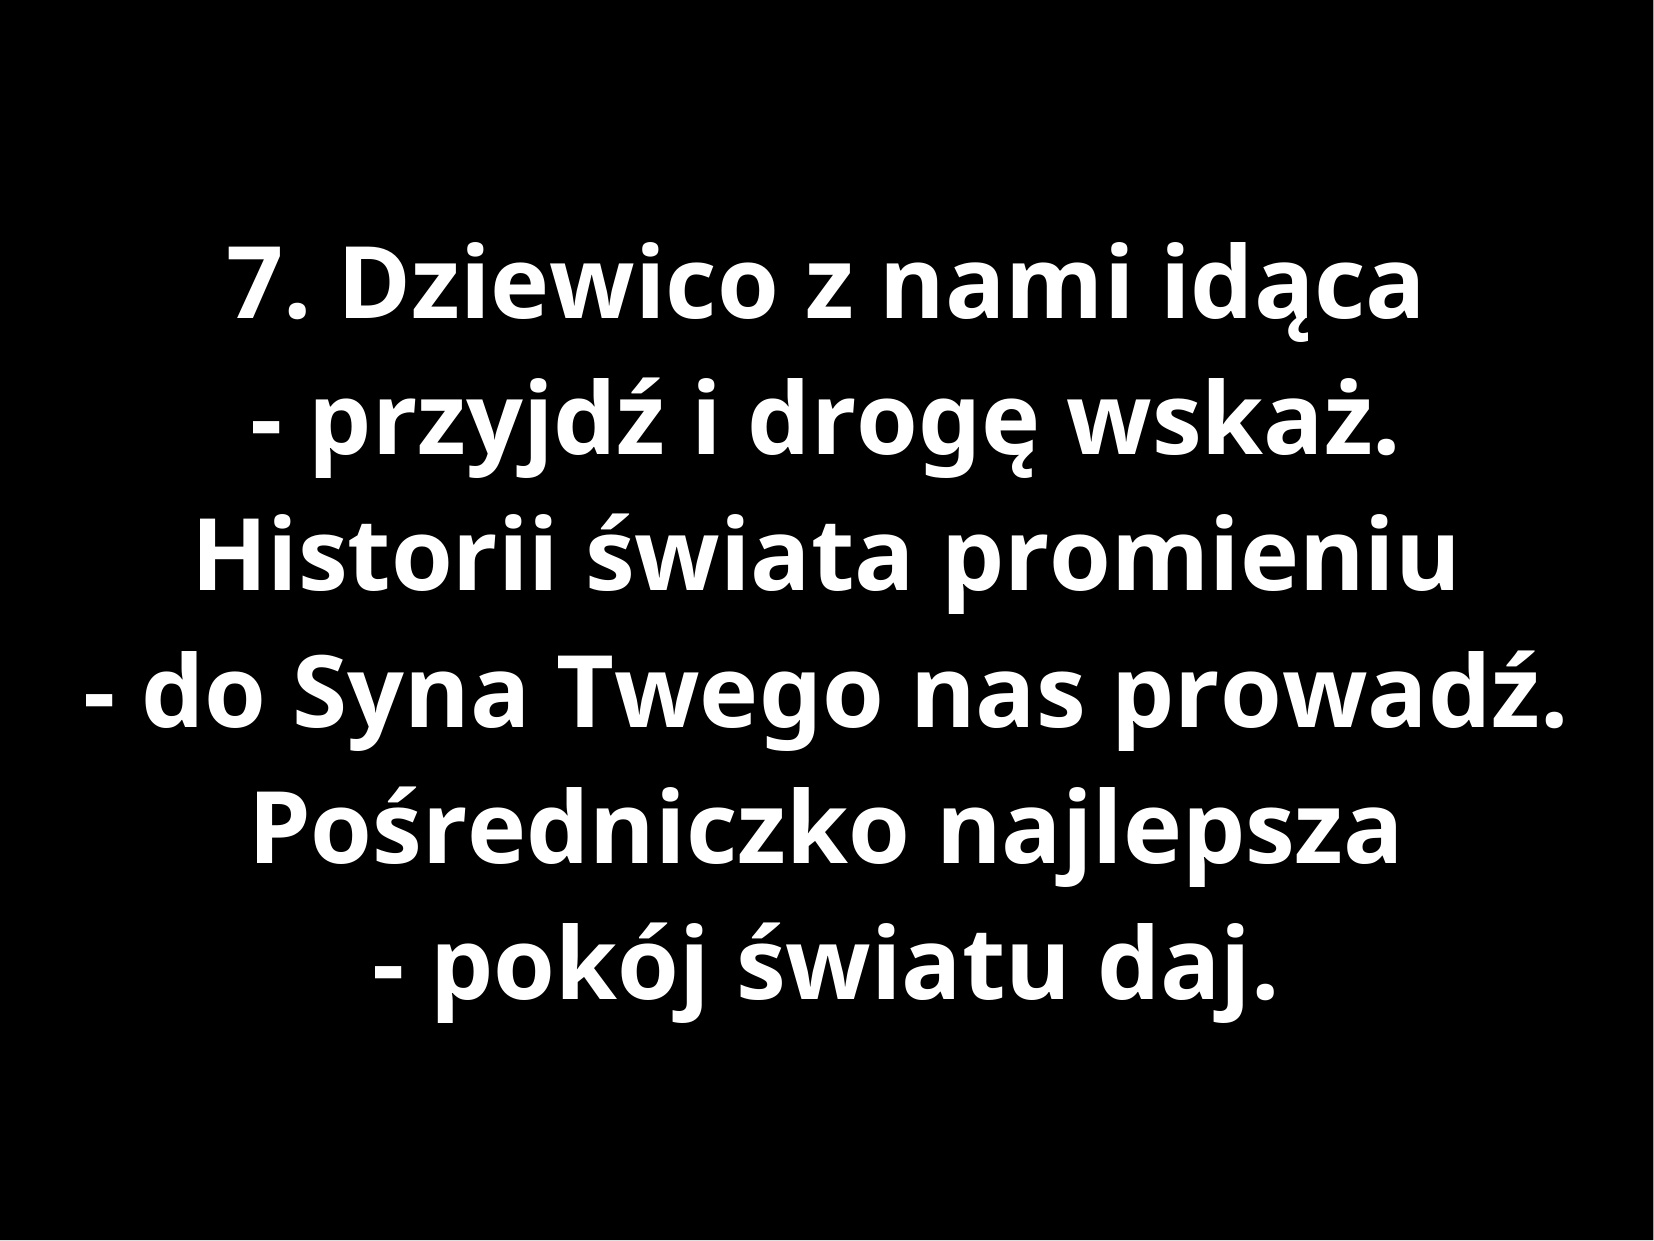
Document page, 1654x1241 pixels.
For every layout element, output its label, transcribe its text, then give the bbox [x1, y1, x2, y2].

title 7. Dziewico z nami idąca - przyjdź i drogę wskaż. Historii świata promieniu - do Syna Twego nas prowadź. Pośredniczko najlepsza - pokój światu daj. [0, 0, 1654, 1241]
